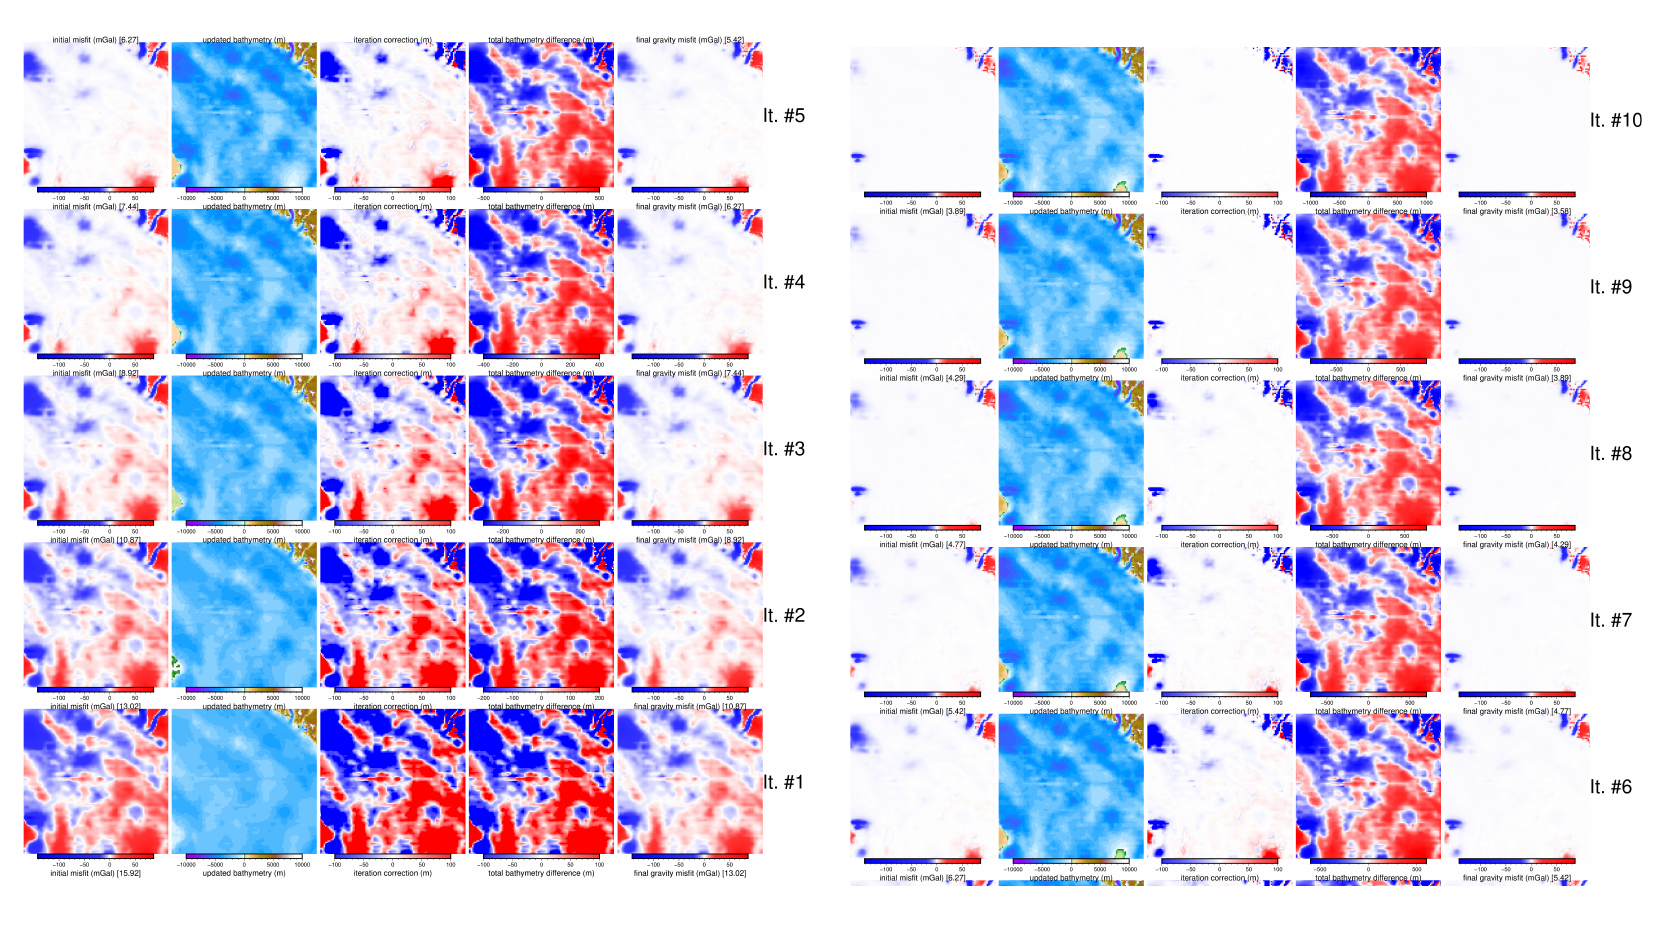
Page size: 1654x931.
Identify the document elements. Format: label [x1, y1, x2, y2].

picture [850, 47, 1642, 886]
picture [23, 35, 815, 878]
